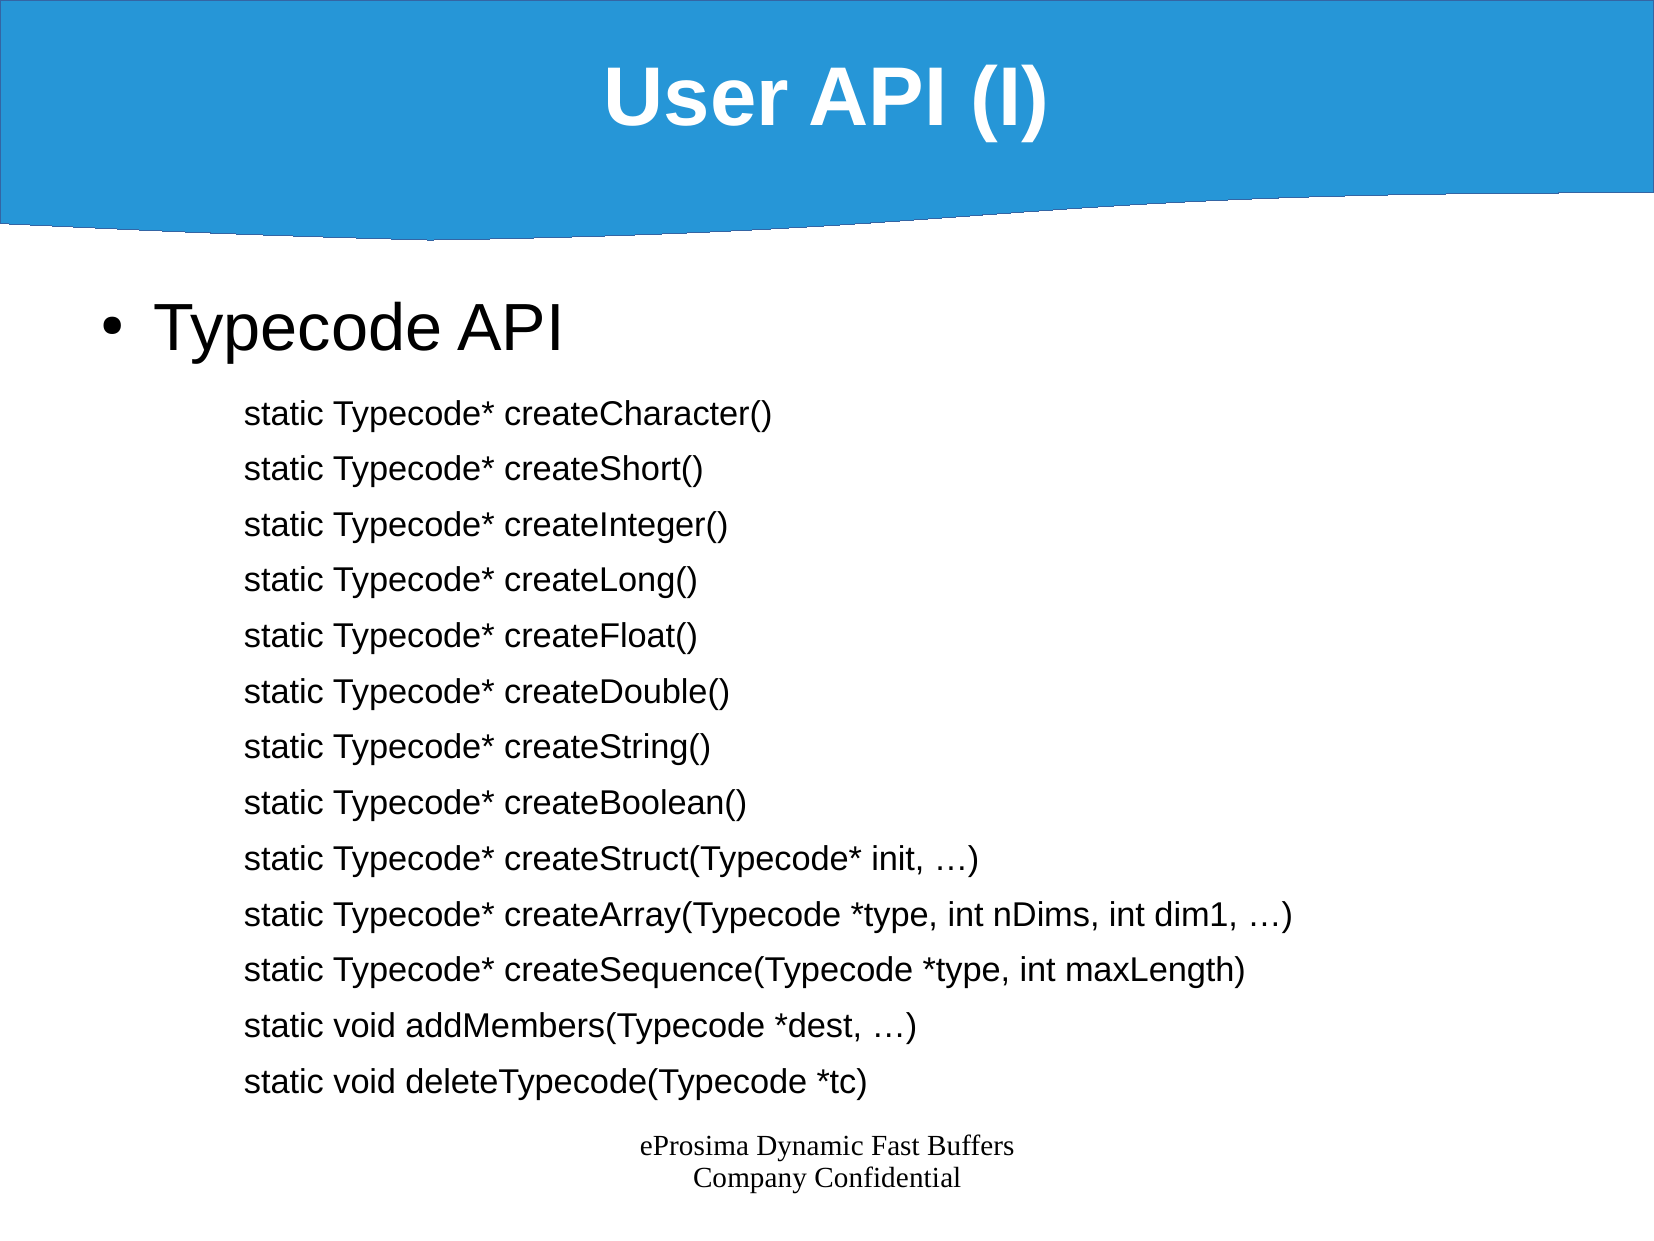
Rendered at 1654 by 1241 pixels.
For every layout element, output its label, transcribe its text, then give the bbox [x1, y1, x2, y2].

list Typecode API [82, 290, 1571, 1010]
text_box User API (I) [0, 0, 1654, 241]
list static Typecode* createCharacter() static Typecode* createShort() static Typecode* createInteger() static Typecode* createLong() static Typecode* createFloat() static Typecode* createDouble() static Typecode* createString() static Typecode* createBoolean() static Typecode* createStruct(Typecode* init, …) static Typecode* createArray(Typecode *type, int nDims, int dim1, …) static Typecode* createSequence(Typecode *type, int maxLength) static void addMembers(Typecode *dest, …) static void deleteTypecode(Typecode *tc) [221, 393, 1486, 1114]
